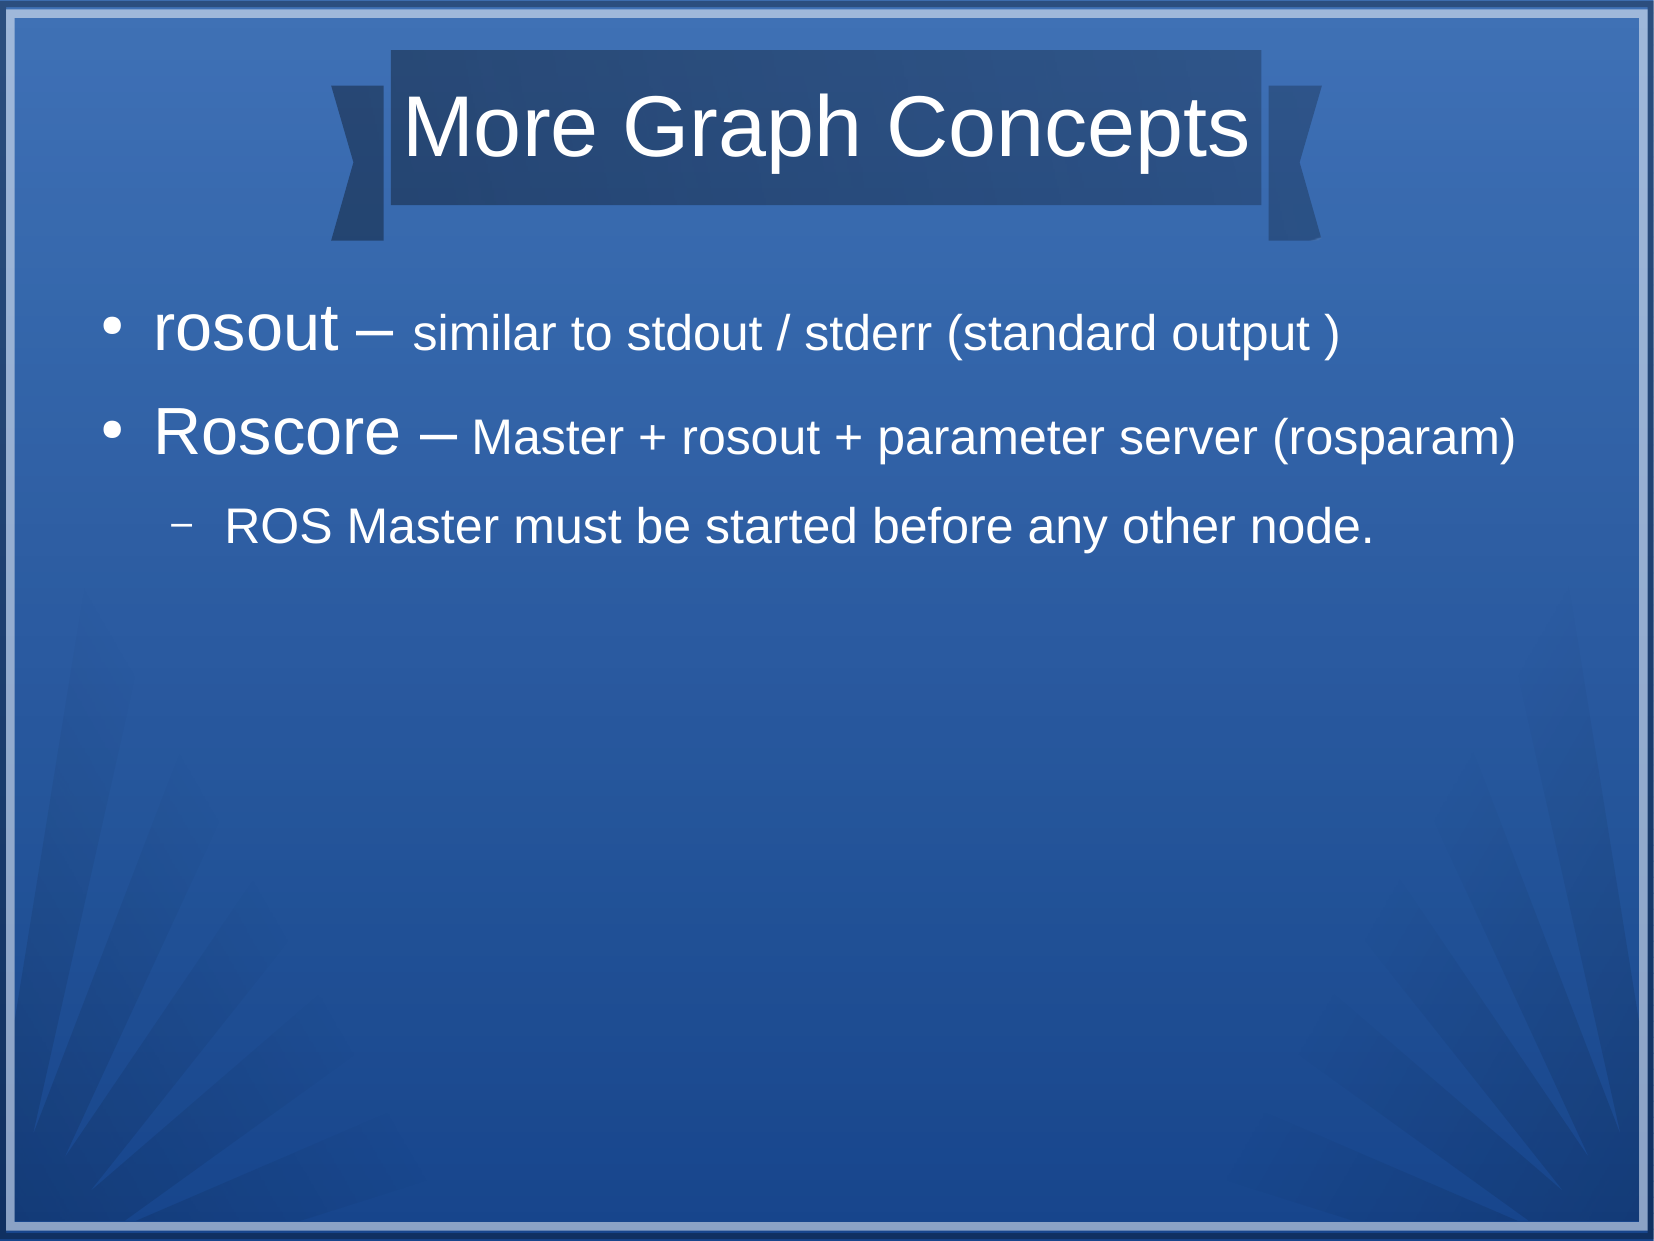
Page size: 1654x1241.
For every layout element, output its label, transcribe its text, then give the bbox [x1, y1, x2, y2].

list rosout – similar to stdout / stderr (standard output ) Roscore – Master + rosout + parameter server (rosparam) ROS Master must be started before any other node. [82, 290, 1538, 1241]
title More Graph Concepts [389, 49, 1264, 205]
